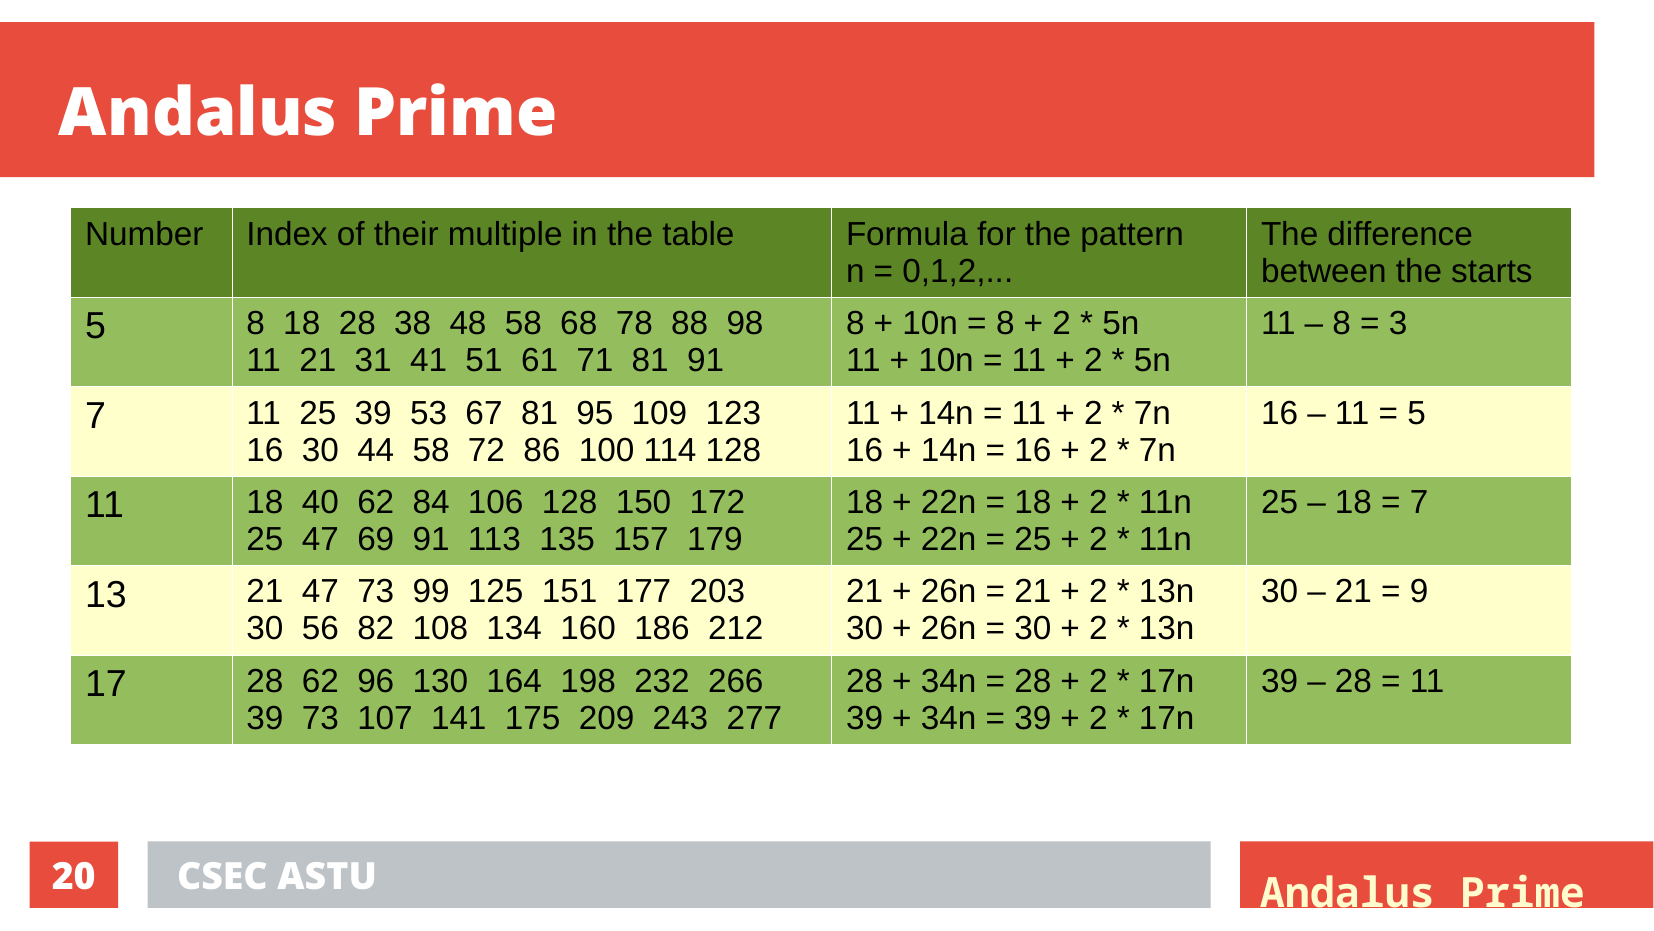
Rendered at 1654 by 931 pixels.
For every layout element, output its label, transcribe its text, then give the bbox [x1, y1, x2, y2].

table_cell 39 – 28 = 11 [1247, 656, 1571, 744]
table_cell 8 18 28 38 48 58 68 78 88 98 11 21 31 41 51 61 71 81 91 [233, 298, 831, 386]
table_cell 18 + 22n = 18 + 2 * 11n 25 + 22n = 25 + 2 * 11n [832, 477, 1246, 565]
table_cell 21 47 73 99 125 151 177 203 30 56 82 108 134 160 186 212 [233, 566, 831, 655]
table_cell 8 + 10n = 8 + 2 * 5n 11 + 10n = 11 + 2 * 5n [832, 298, 1246, 386]
list [59, 213, 1565, 820]
table_cell 11 + 14n = 11 + 2 * 7n 16 + 14n = 16 + 2 * 7n [832, 387, 1246, 476]
table_cell 16 – 11 = 5 [1247, 387, 1571, 476]
table_cell 18 40 62 84 106 128 150 172 25 47 69 91 113 135 157 179 [233, 477, 831, 565]
table_cell 11 – 8 = 3 [1247, 298, 1571, 386]
table_header Formula for the pattern n = 0,1,2,... [832, 208, 1246, 297]
table_cell 21 + 26n = 21 + 2 * 13n 30 + 26n = 30 + 2 * 13n [832, 566, 1246, 655]
table_cell 30 – 21 = 9 [1247, 566, 1571, 655]
table_header The difference between the starts [1247, 208, 1571, 297]
table_cell 28 + 34n = 28 + 2 * 17n 39 + 34n = 39 + 2 * 17n [832, 656, 1246, 744]
table_cell 28 62 96 130 164 198 232 266 39 73 107 141 175 209 243 277 [233, 656, 831, 744]
title Andalus Prime [59, 44, 1595, 156]
table_cell 11 25 39 53 67 81 95 109 123 16 30 44 58 72 86 100 114 128 [233, 387, 831, 476]
text_box Andalus Prime [1245, 855, 1636, 912]
table_header Index of their multiple in the table [233, 208, 831, 297]
table_cell 13 [71, 566, 232, 655]
table_cell 17 [71, 656, 232, 744]
table_cell 11 [71, 477, 232, 565]
table_header Number [71, 208, 232, 297]
table_cell 5 [71, 298, 232, 386]
table_cell 25 – 18 = 7 [1247, 477, 1571, 565]
table_cell 7 [71, 387, 232, 476]
